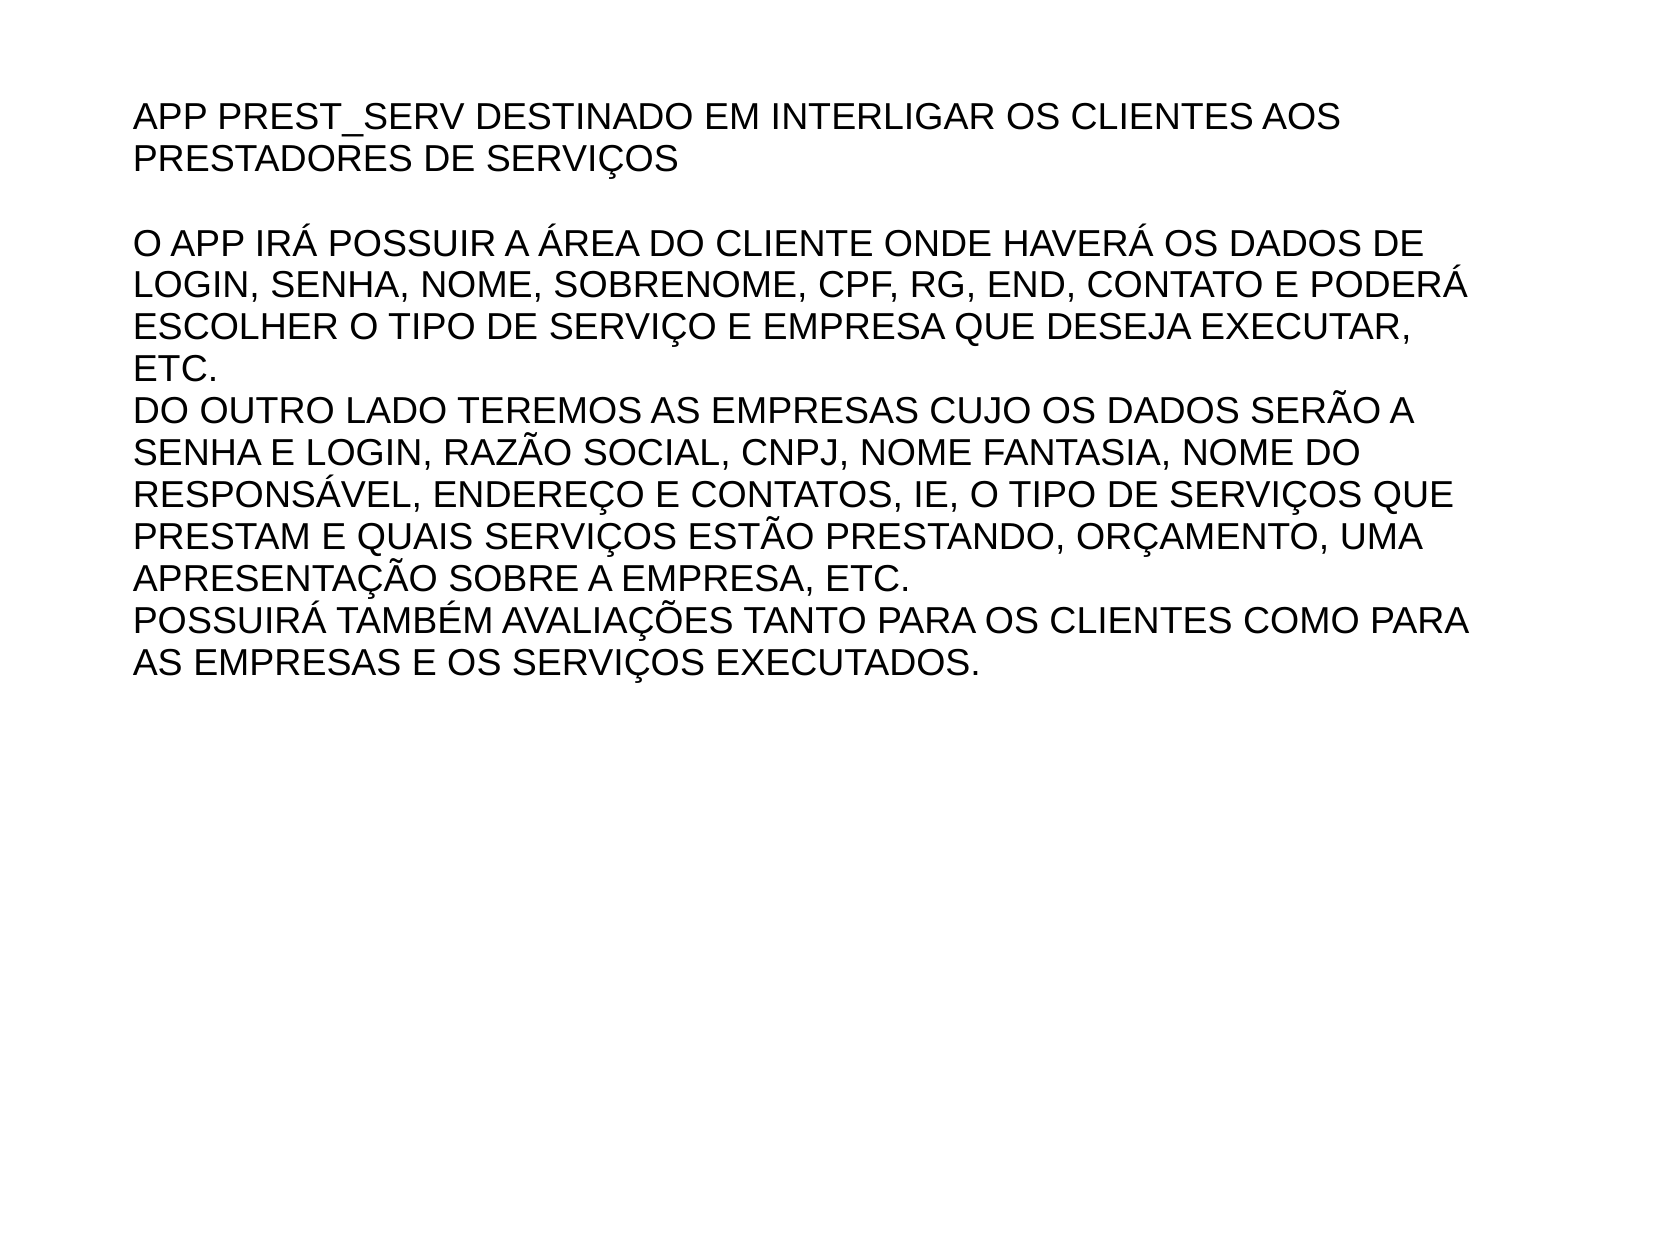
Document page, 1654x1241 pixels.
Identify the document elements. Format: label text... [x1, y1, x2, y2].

text_box APP PREST_SERV DESTINADO EM INTERLIGAR OS CLIENTES AOS PRESTADORES DE SERVIÇOS O APP IRÁ POSSUIR A ÁREA DO CLIENTE ONDE HAVERÁ OS DADOS DE LOGIN, SENHA, NOME, SOBRENOME, CPF, RG, END, CONTATO E PODERÁ ESCOLHER O TIPO DE SERVIÇO E EMPRESA QUE DESEJA EXECUTAR, ETC. DO OUTRO LADO TEREMOS AS EMPRESAS CUJO OS DADOS SERÃO A SENHA E LOGIN, RAZÃO SOCIAL, CNPJ, NOME FANTASIA, NOME DO RESPONSÁVEL, ENDEREÇO E CONTATOS, IE, O TIPO DE SERVIÇOS QUE PRESTAM E QUAIS SERVIÇOS ESTÃO PRESTANDO, ORÇAMENTO, UMA APRESENTAÇÃO SOBRE A EMPRESA, ETC. POSSUIRÁ TAMBÉM AVALIAÇÕES TANTO PARA OS CLIENTES COMO PARA AS EMPRESAS E OS SERVIÇOS EXECUTADOS. [118, 88, 1506, 1123]
